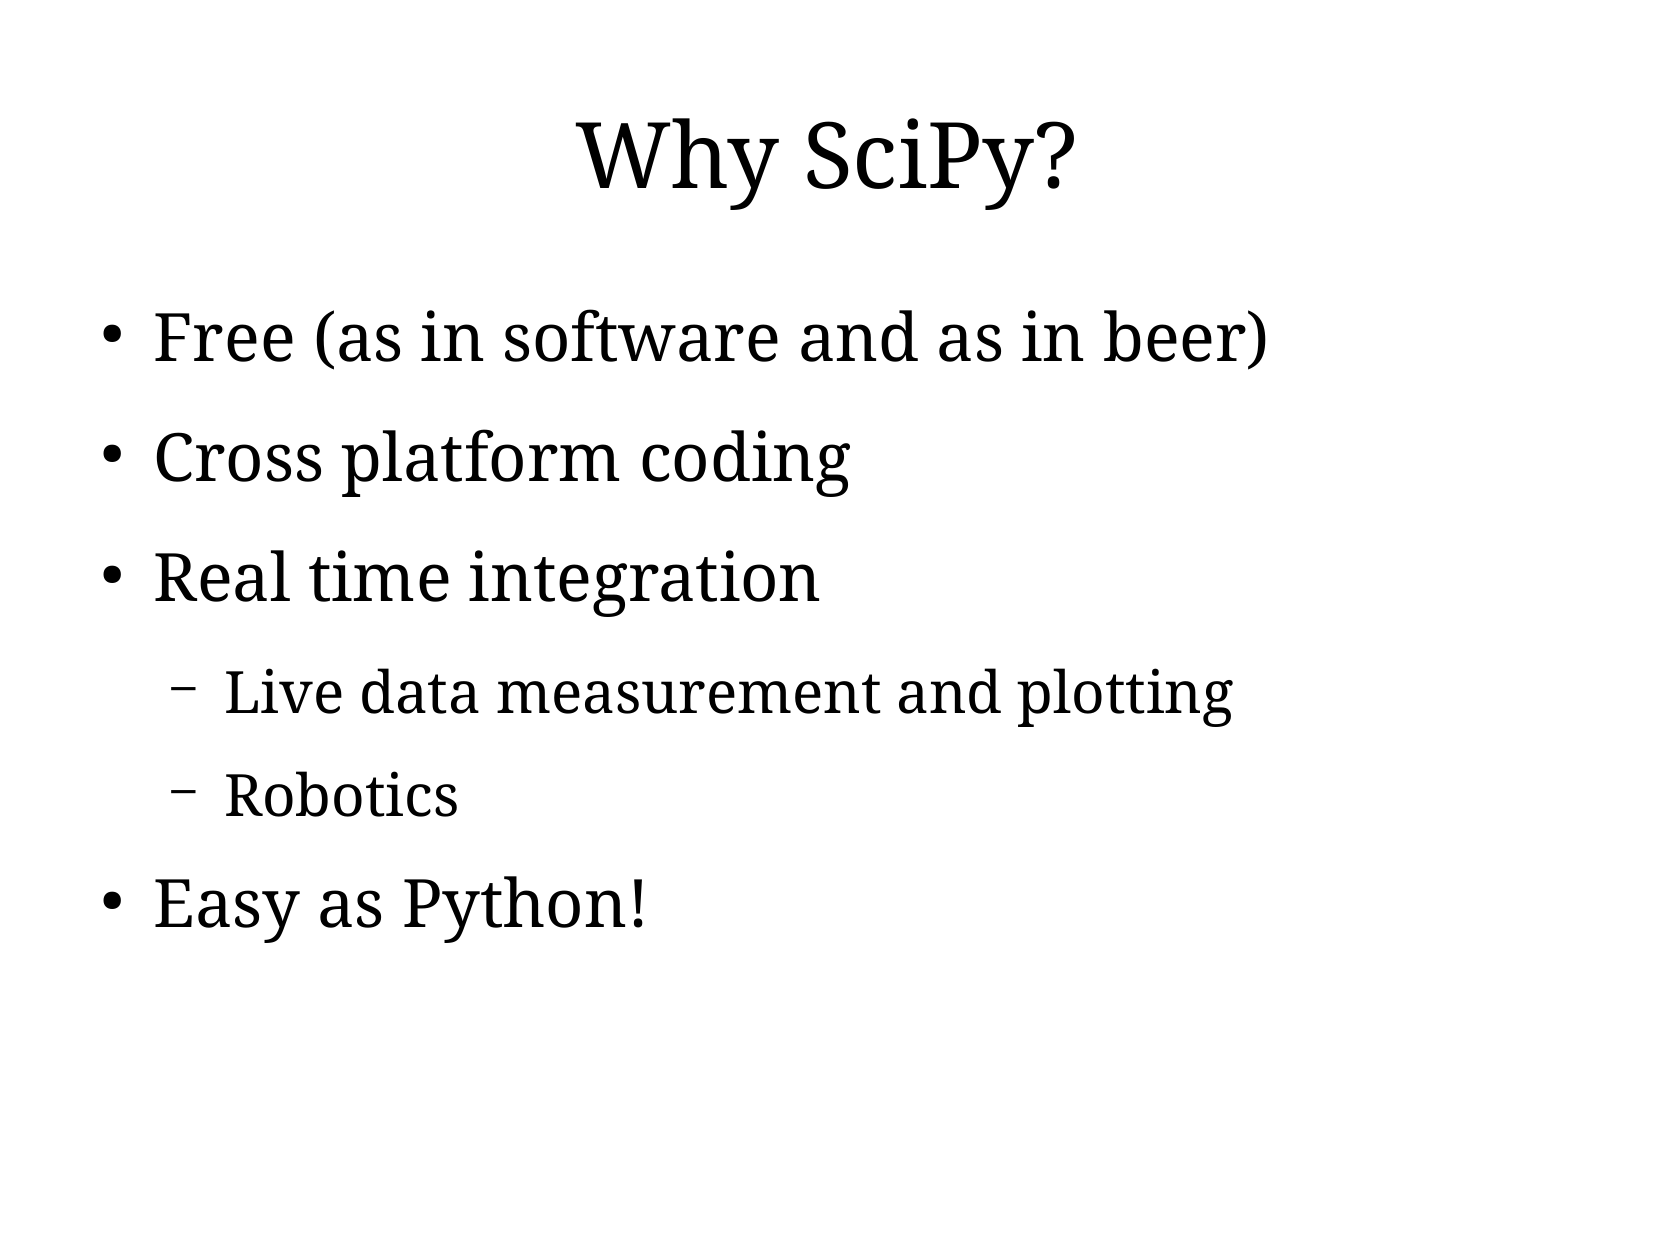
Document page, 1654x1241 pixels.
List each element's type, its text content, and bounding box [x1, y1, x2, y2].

title Why SciPy? [82, 49, 1571, 257]
list Free (as in software and as in beer) Cross platform coding Real time integration Live data measurement and plotting Robotics Easy as Python! [82, 290, 1571, 1109]
